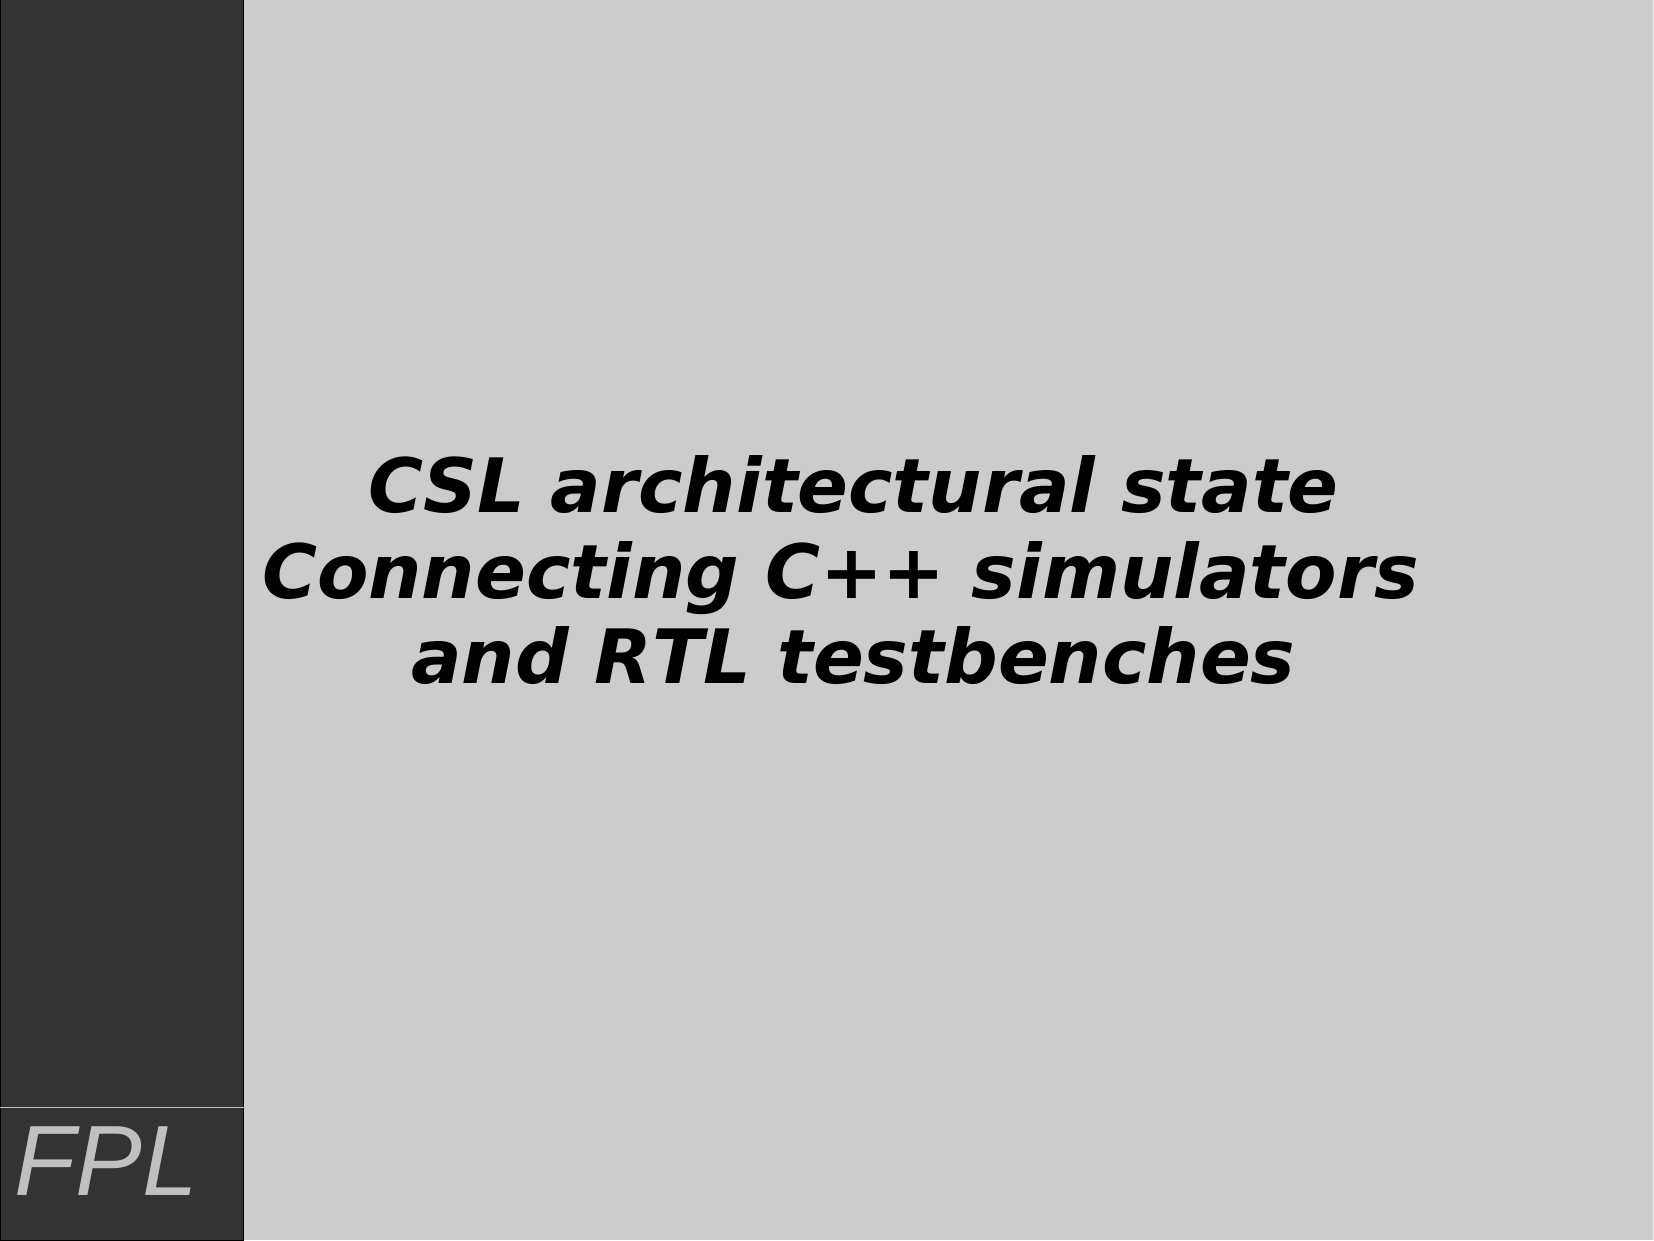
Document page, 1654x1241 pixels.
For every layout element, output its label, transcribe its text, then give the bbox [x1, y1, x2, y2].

title CSL architectural state Connecting C++ simulators and RTL testbenches [147, 400, 1560, 746]
